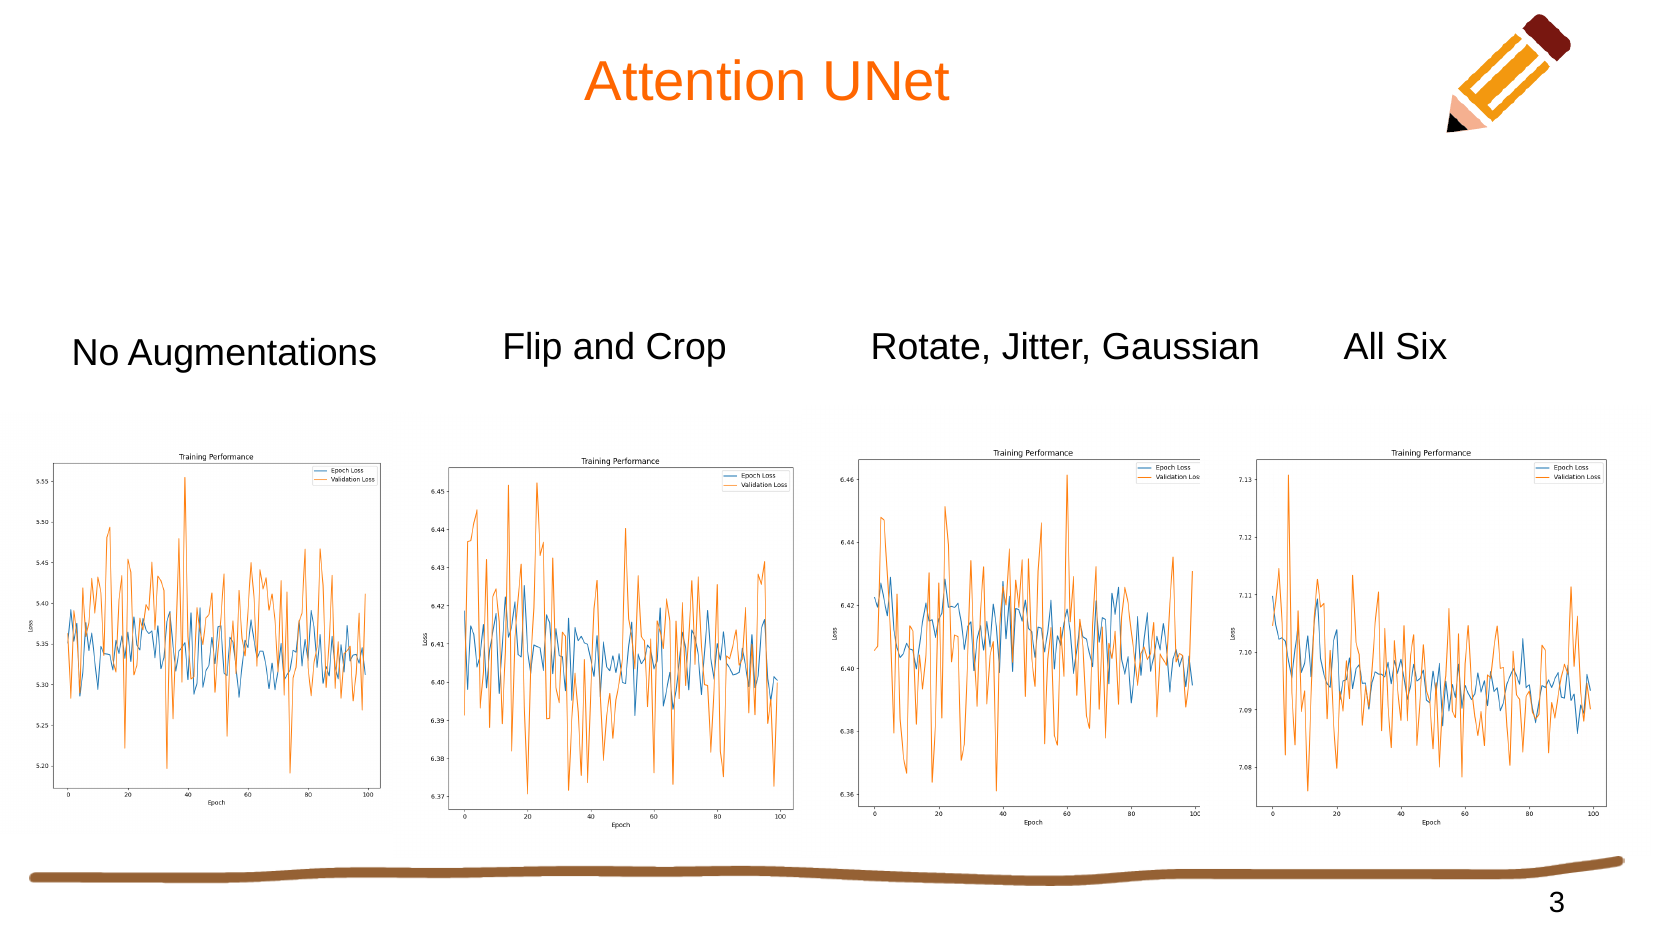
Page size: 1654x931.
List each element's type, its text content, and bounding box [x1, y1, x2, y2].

text_box Rotate, Jitter, Gaussian [855, 318, 1276, 376]
text_box Flip and Crop [487, 318, 742, 376]
text_box All Six [1328, 318, 1463, 376]
text_box No Augmentations [56, 324, 393, 382]
picture [1446, 14, 1571, 133]
title Attention UNet [88, 29, 1447, 133]
picture [0, 405, 1651, 886]
